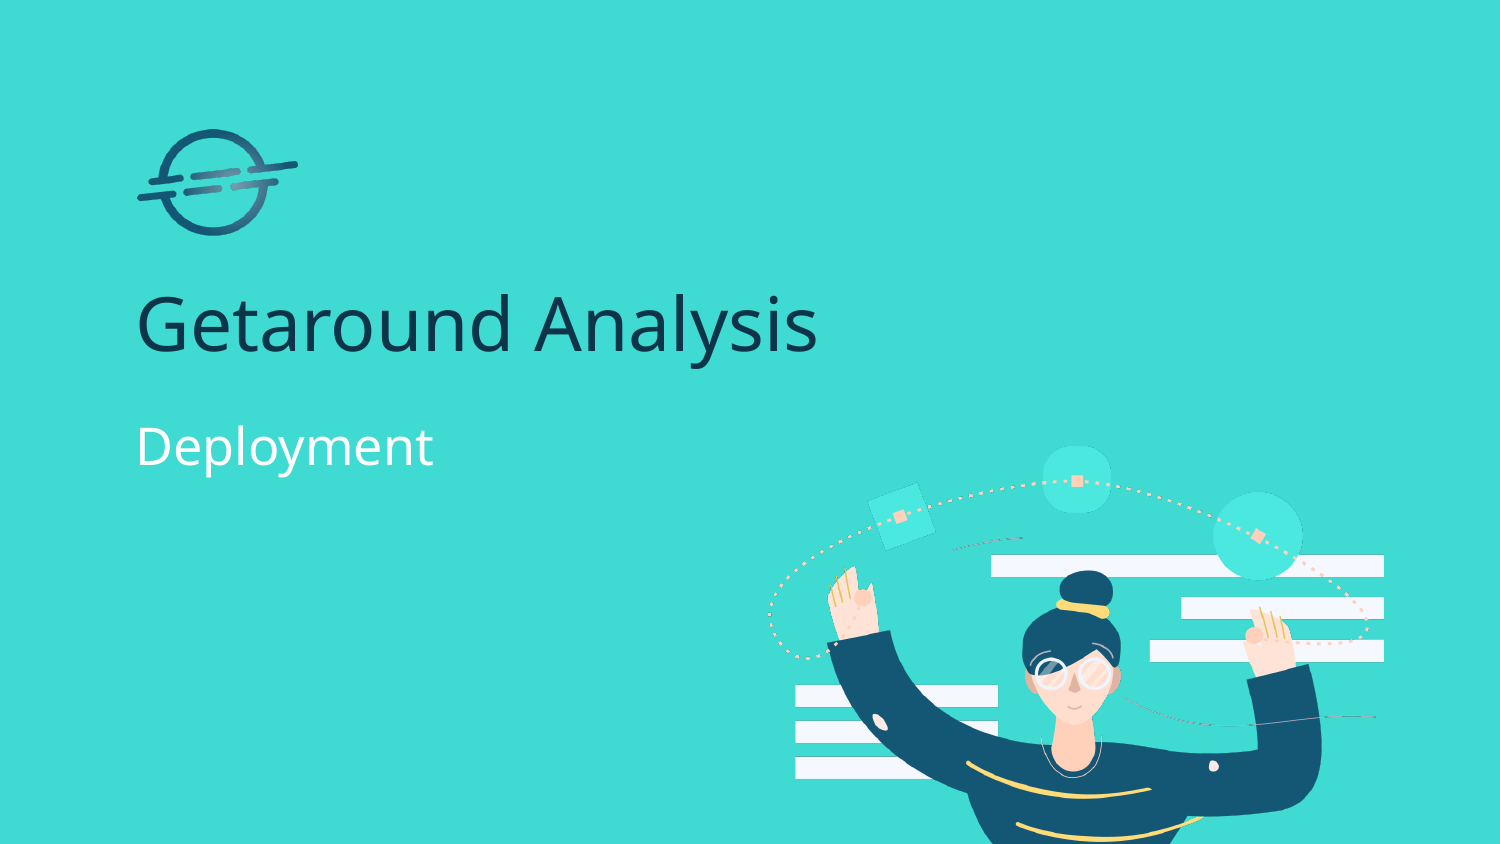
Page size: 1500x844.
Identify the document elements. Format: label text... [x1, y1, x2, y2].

picture [137, 129, 298, 236]
title Deployment [120, 403, 993, 491]
picture [768, 425, 1395, 844]
title Getaround Analysis [120, 280, 1469, 382]
